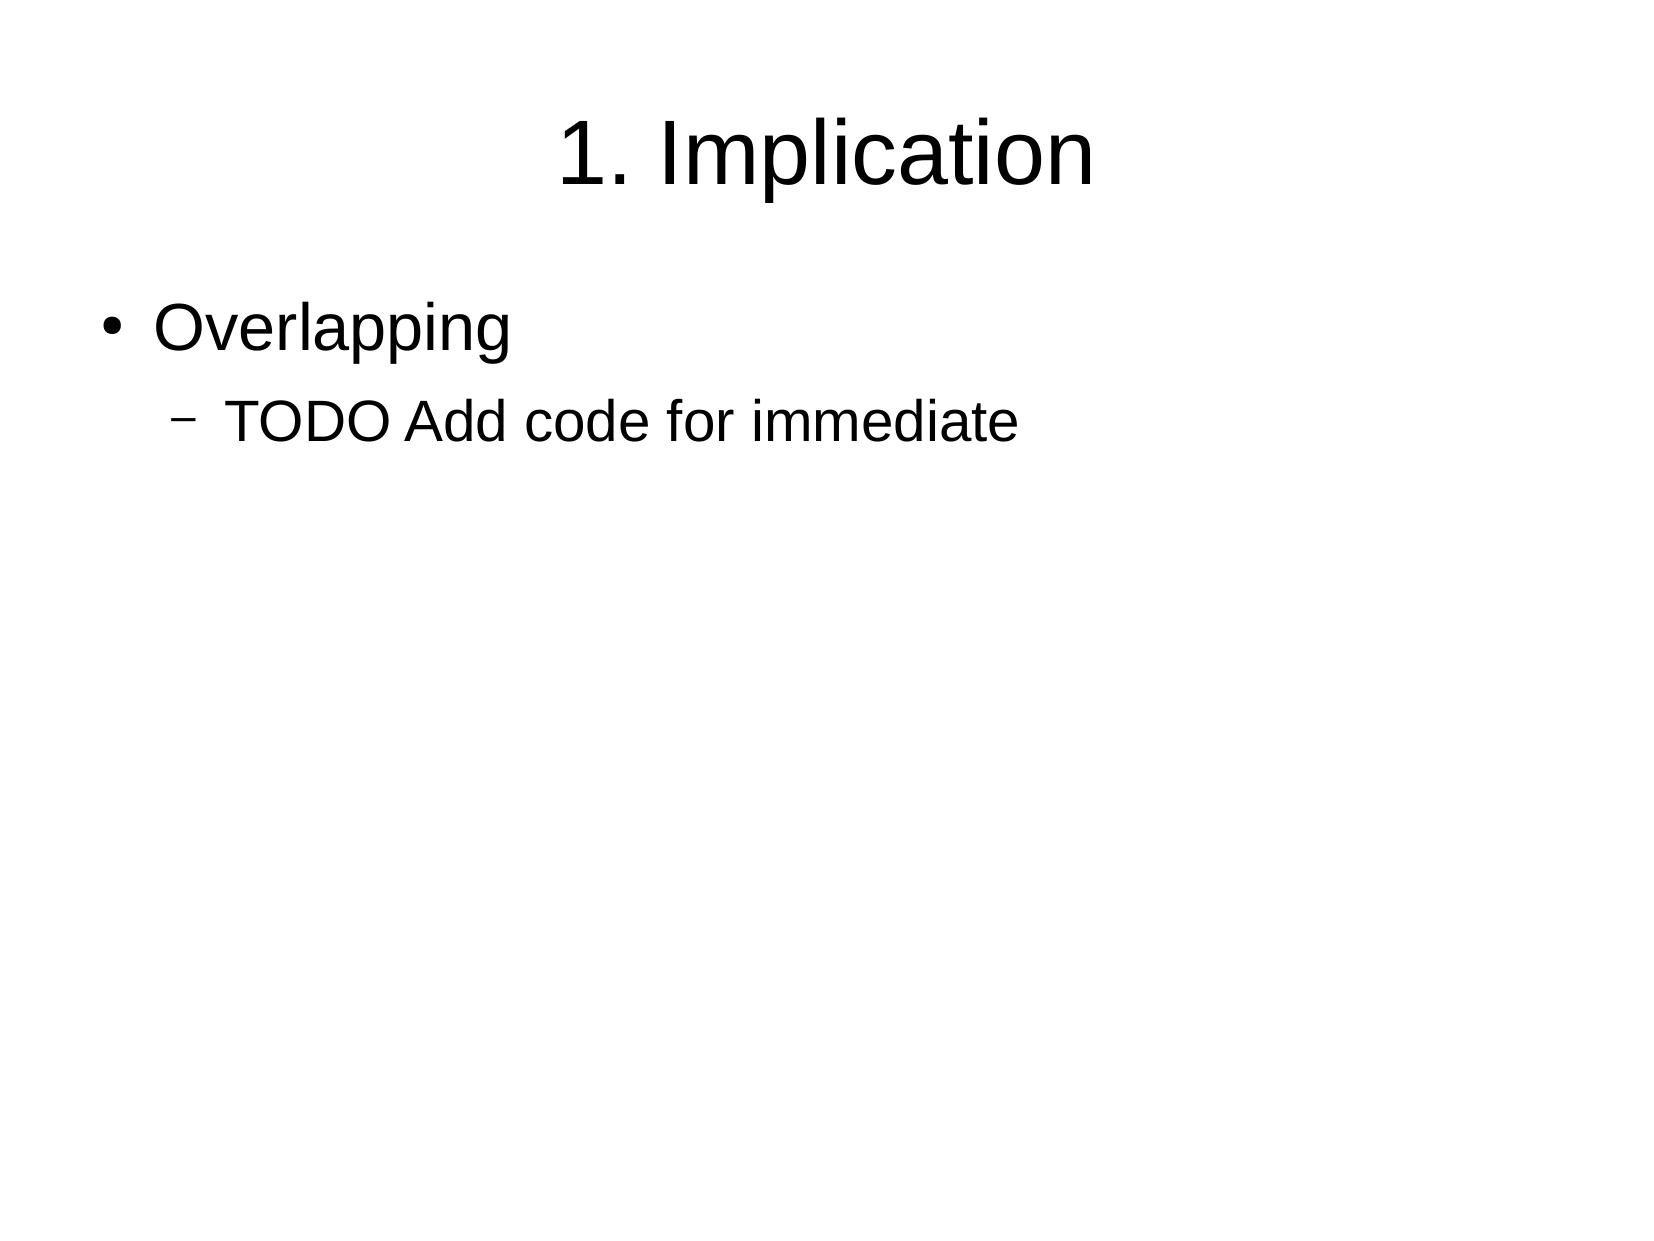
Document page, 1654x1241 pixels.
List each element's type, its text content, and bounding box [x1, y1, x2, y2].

title 1. Implication [82, 49, 1571, 257]
list Overlapping TODO Add code for immediate [82, 290, 1571, 1010]
